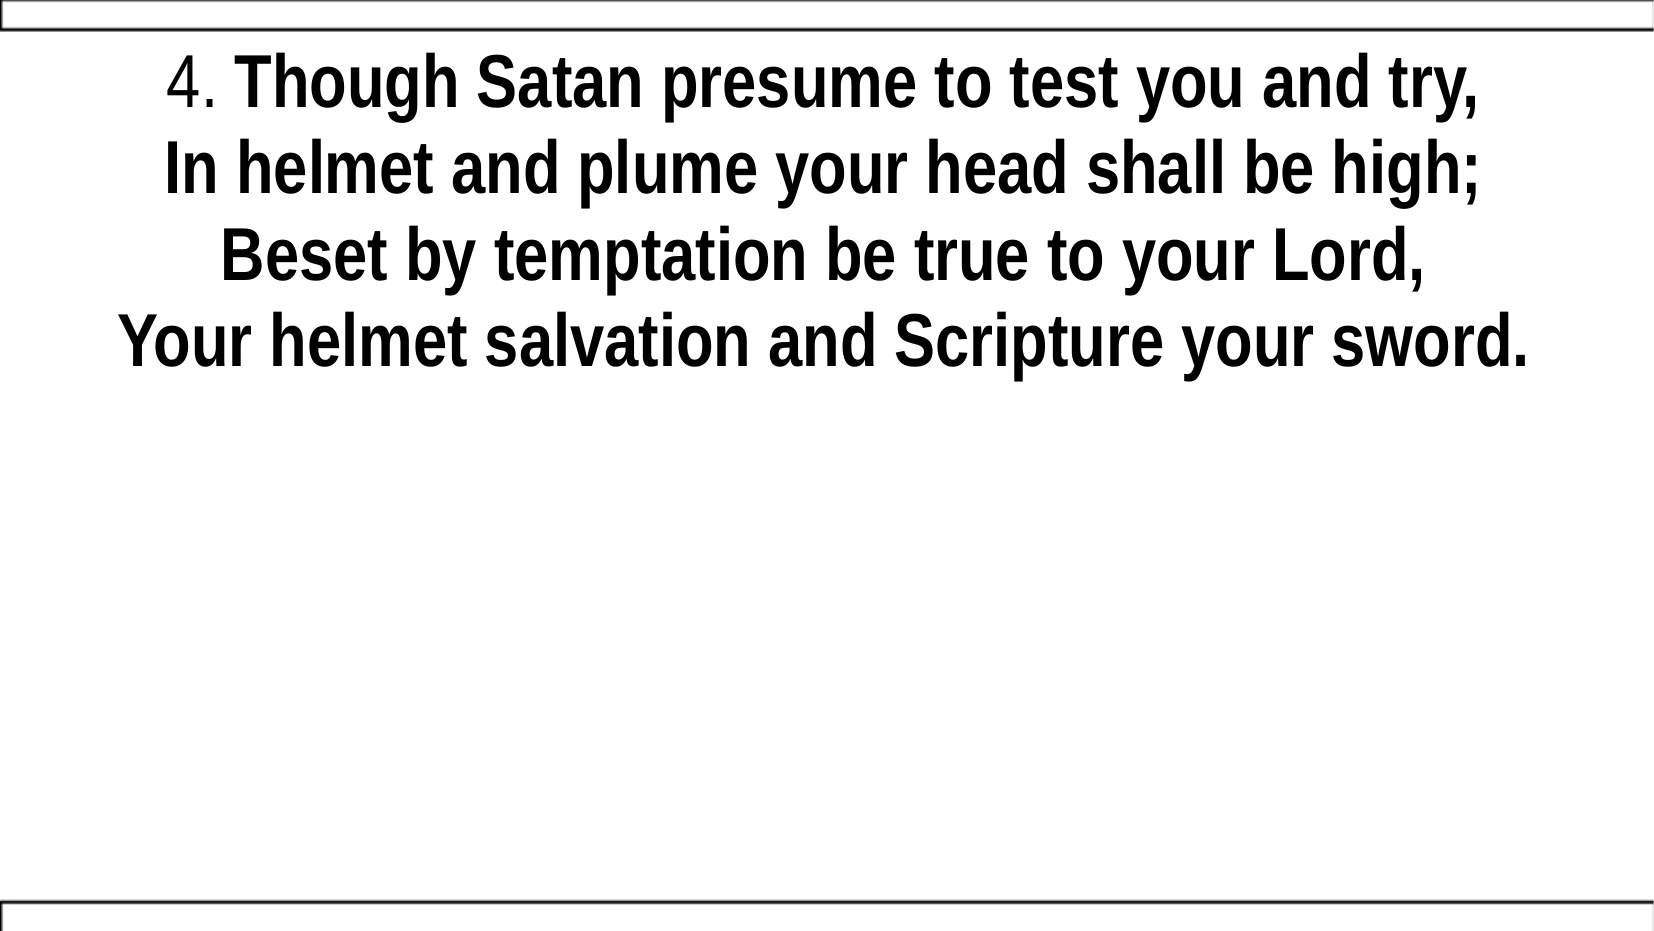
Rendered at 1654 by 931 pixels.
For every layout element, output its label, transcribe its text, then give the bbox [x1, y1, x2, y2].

text_box 4. Though Satan presume to test you and try, In helmet and plume your head shall be high; Beset by temptation be true to your Lord, Your helmet salvation and Scripture your sword. [73, 30, 1574, 421]
picture [0, 0, 1654, 931]
